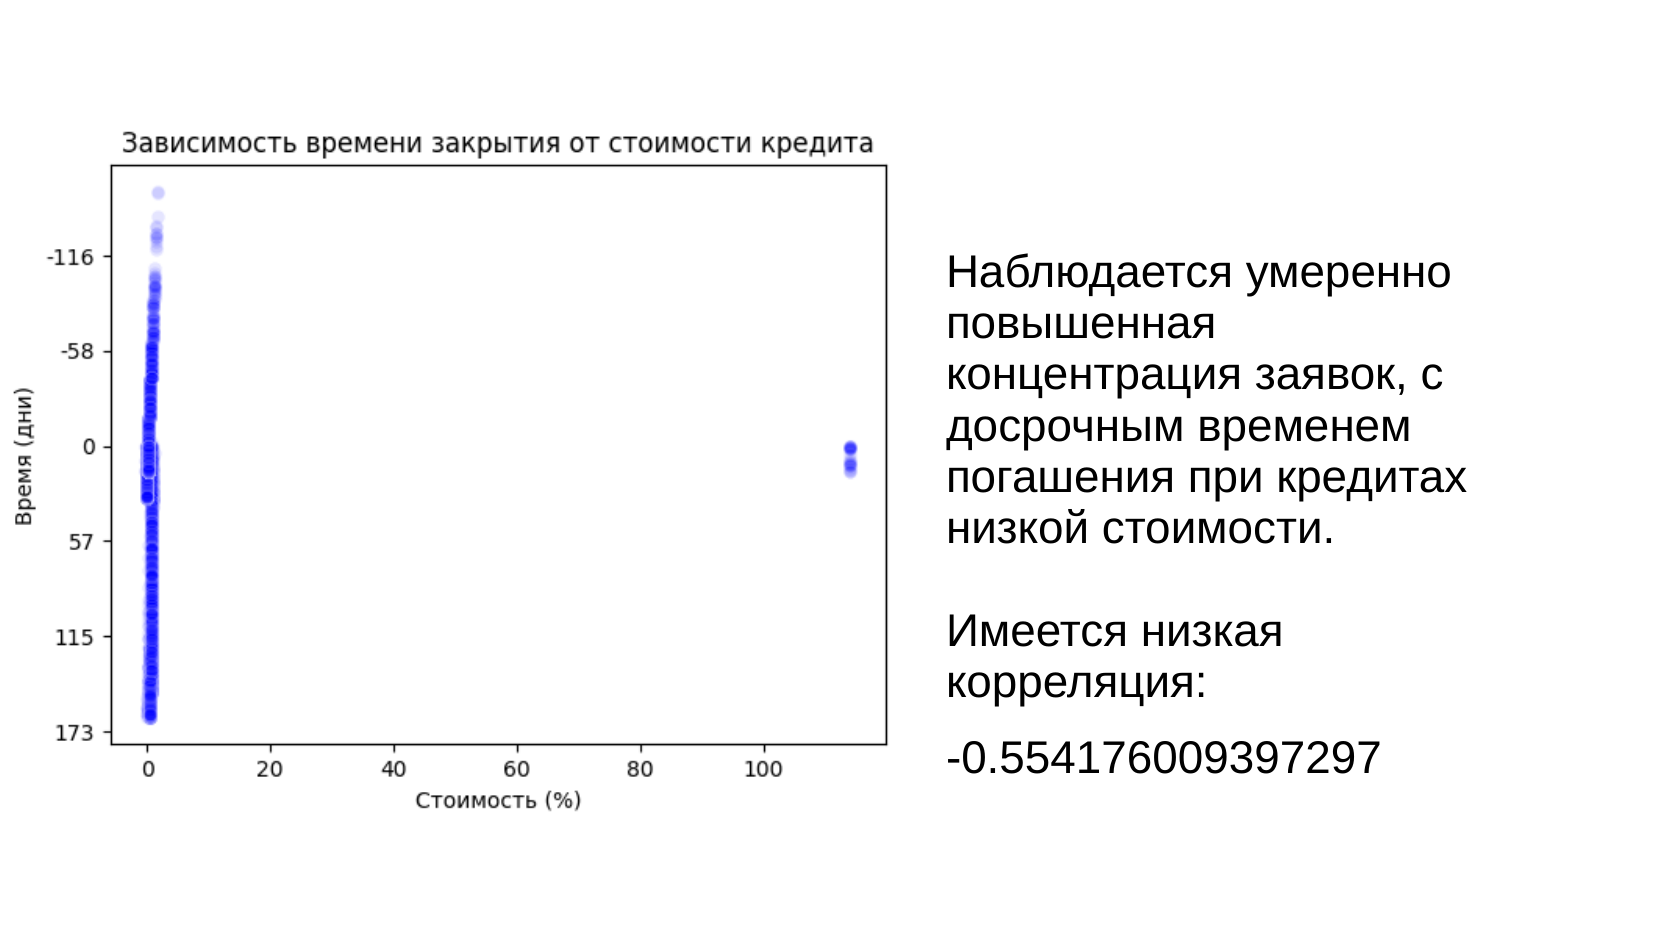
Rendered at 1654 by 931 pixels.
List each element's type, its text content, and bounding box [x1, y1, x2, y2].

text_box Наблюдается умеренно повышенная концентрация заявок, с досрочным временем погашения при кредитах низкой стоимости. Имеется низкая корреляция: -0.554176009397297 [931, 238, 1536, 791]
picture [0, 115, 900, 827]
